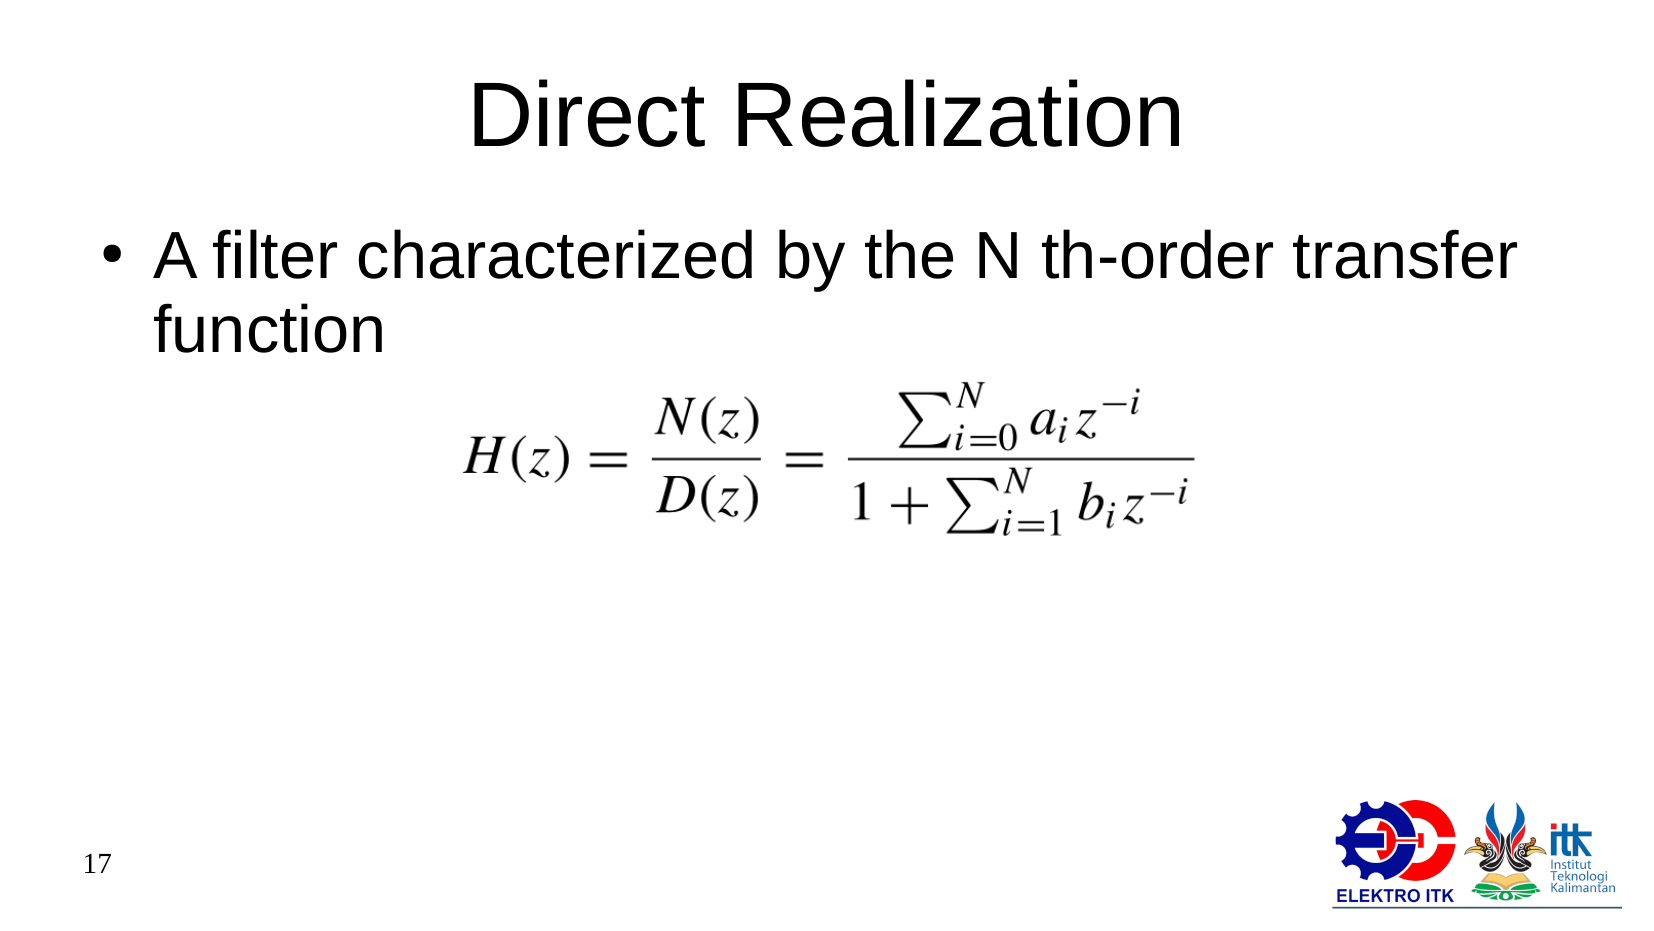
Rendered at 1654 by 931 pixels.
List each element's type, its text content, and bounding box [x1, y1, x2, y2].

list A ﬁlter characterized by the N th-order transfer function [82, 217, 1571, 376]
picture [1332, 800, 1622, 918]
title Direct Realization [82, 37, 1571, 193]
picture [454, 373, 1200, 544]
